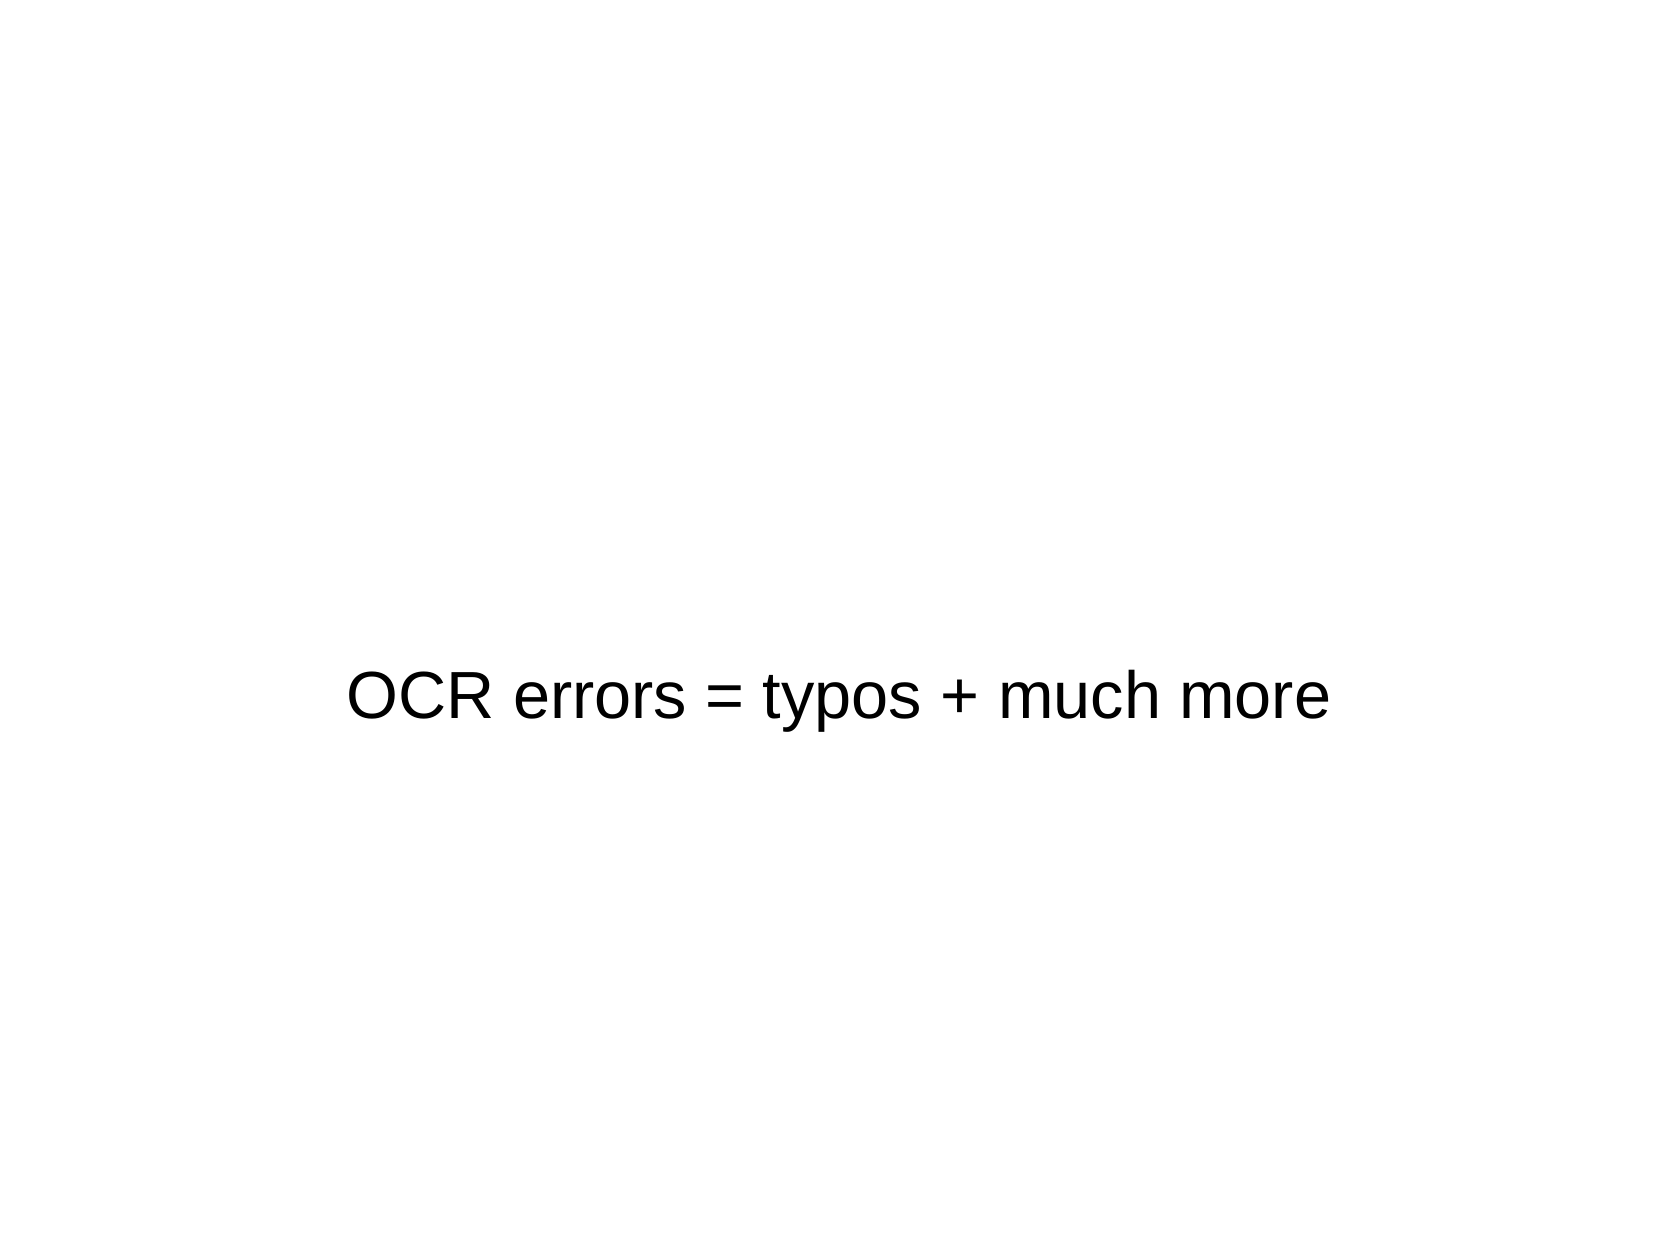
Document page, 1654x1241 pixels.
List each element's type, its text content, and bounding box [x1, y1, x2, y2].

subtitle OCR errors = typos + much more [25, 233, 1654, 1158]
